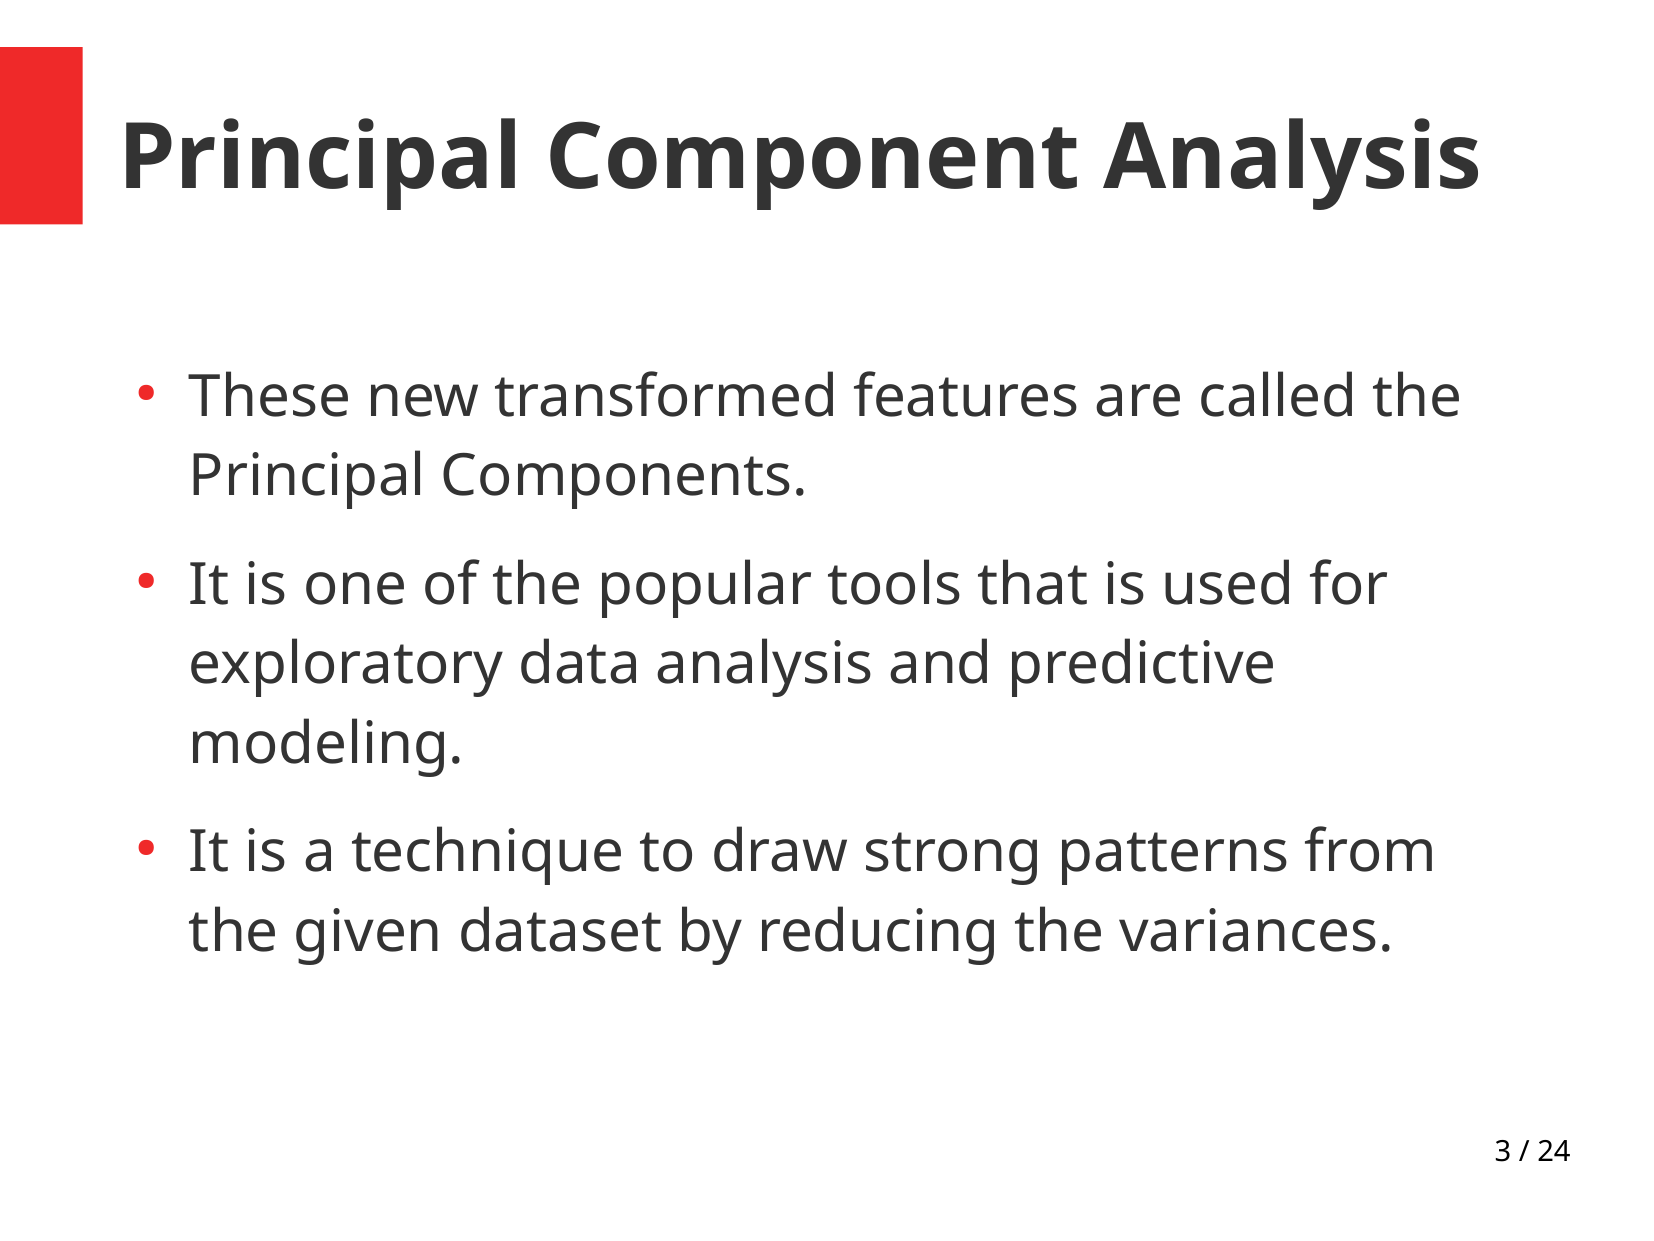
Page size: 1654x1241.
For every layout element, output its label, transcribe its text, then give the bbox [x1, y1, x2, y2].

title Principal Component Analysis [118, 49, 1571, 257]
list These new transformed features are called the Principal Components. It is one of the popular tools that is used for exploratory data analysis and predictive modeling. It is a technique to draw strong patterns from the given dataset by reducing the variances. [118, 354, 1536, 1074]
